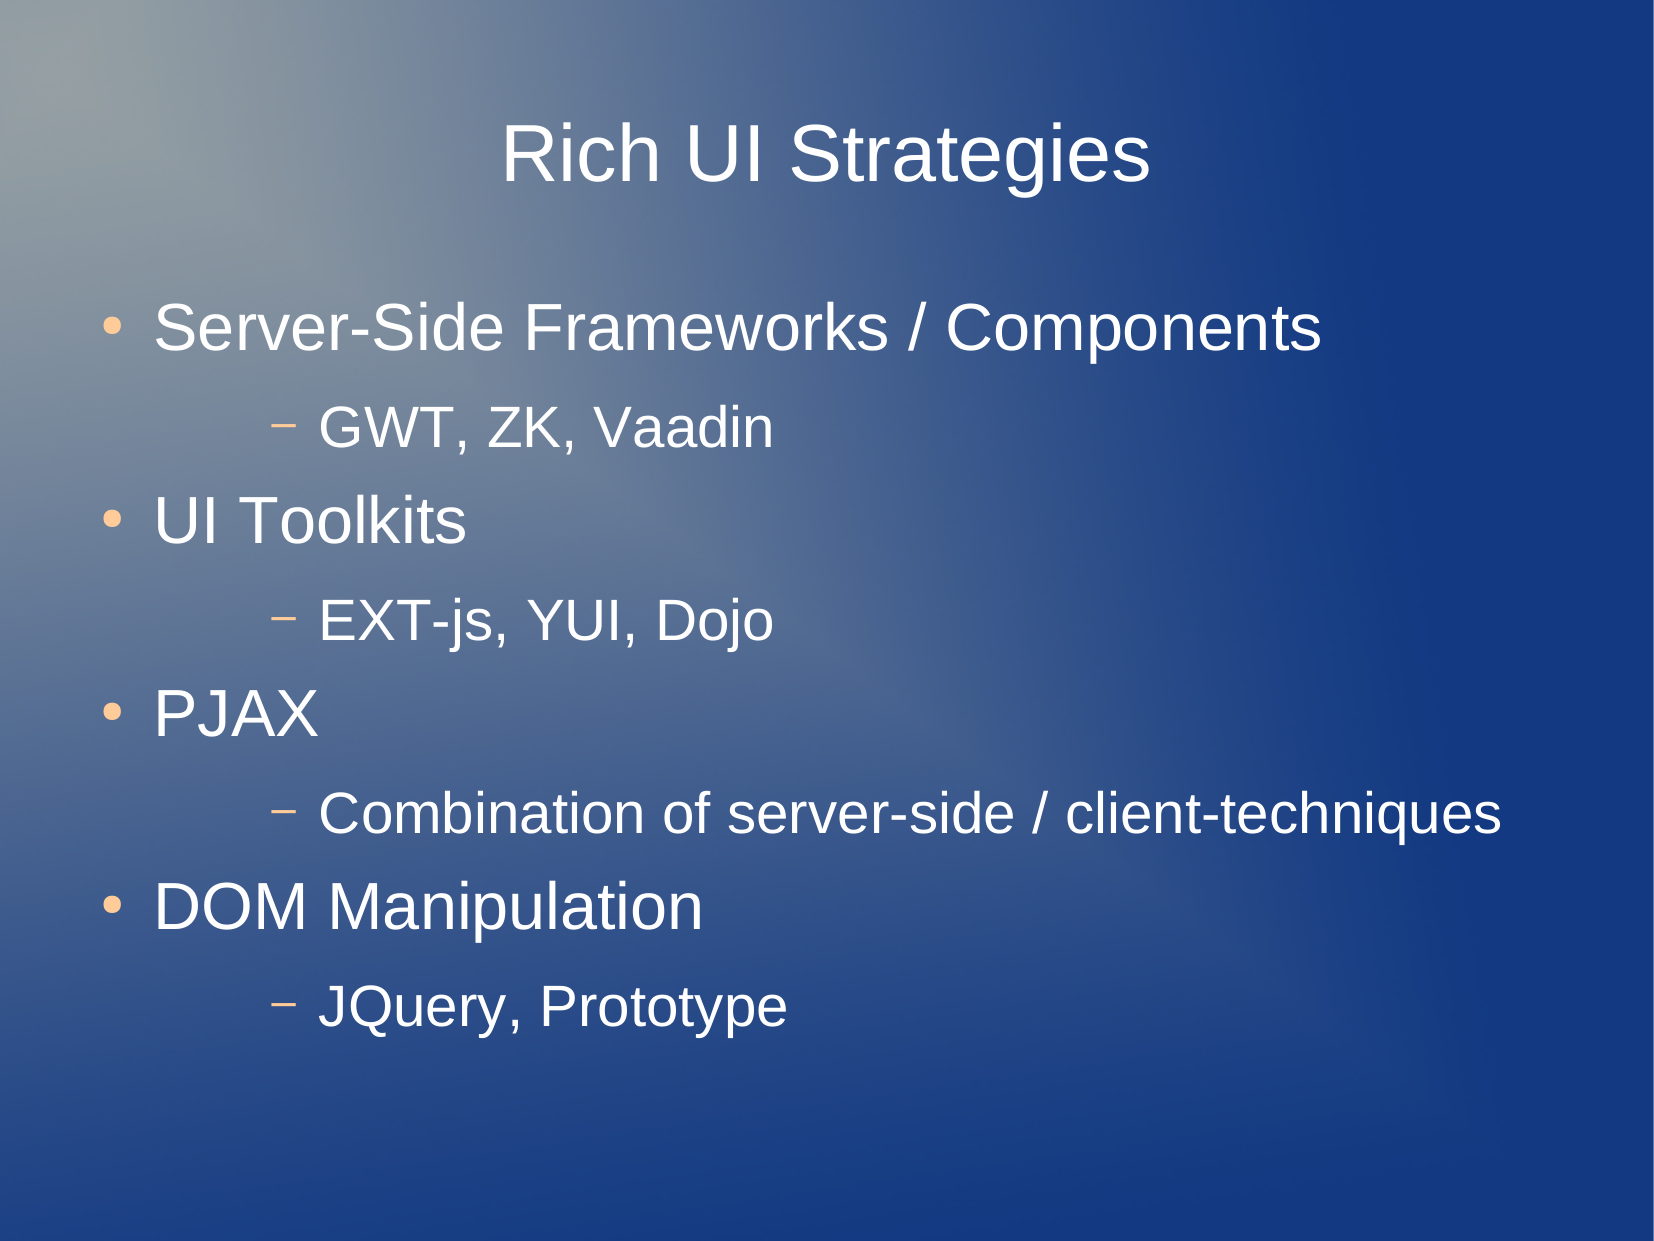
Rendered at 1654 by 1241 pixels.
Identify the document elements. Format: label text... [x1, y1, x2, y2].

title Rich UI Strategies [82, 49, 1571, 257]
picture [0, 0, 1654, 1241]
list Server-Side Frameworks / Components GWT, ZK, Vaadin UI Toolkits EXT-js, YUI, Dojo PJAX Combination of server-side / client-techniques DOM Manipulation JQuery, Prototype [82, 290, 1571, 1038]
